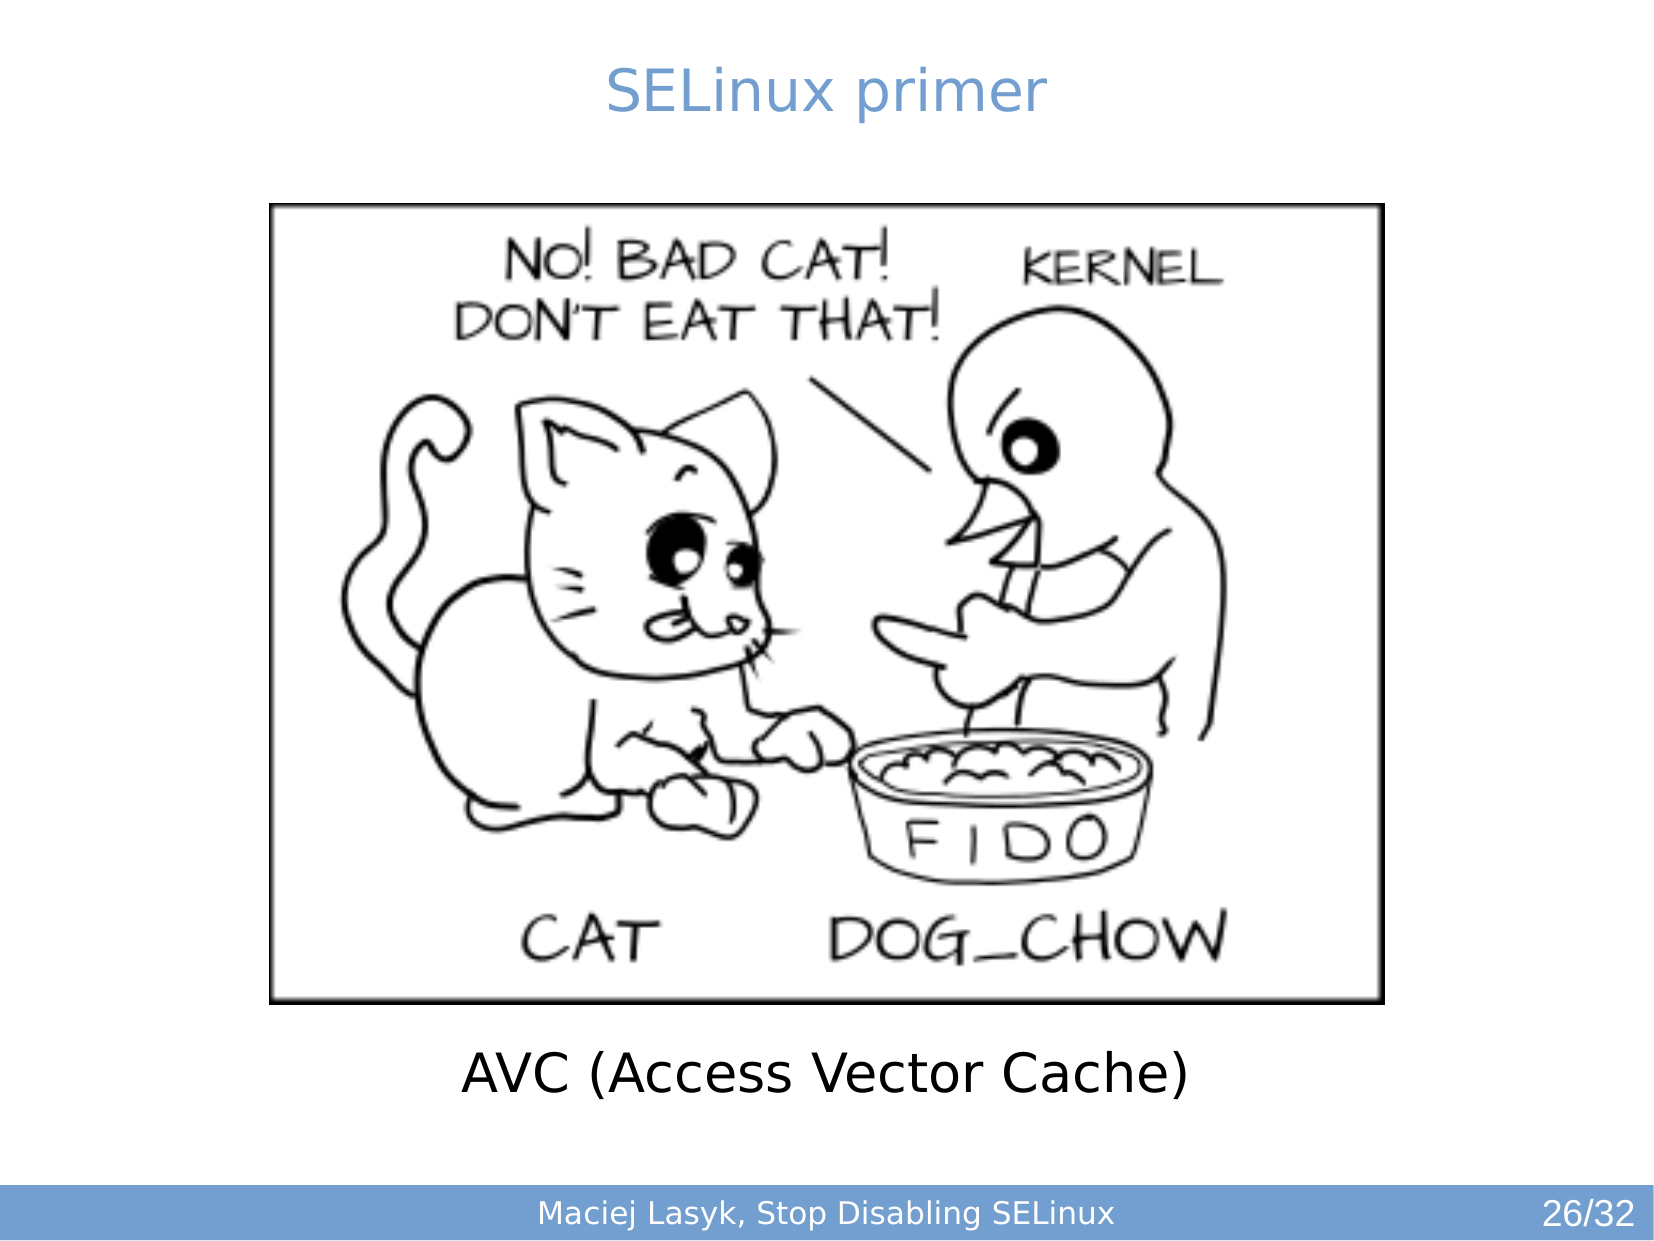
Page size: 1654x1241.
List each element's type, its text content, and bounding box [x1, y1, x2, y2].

text_box Maciej Lasyk, Stop Disabling SELinux [522, 1188, 1132, 1240]
picture [269, 203, 1385, 1006]
text_box SELinux primer [590, 50, 1064, 133]
text_box [0, 1185, 1516, 1241]
text_box AVC (Access Vector Cache) [446, 1035, 1207, 1113]
text_box 26/32 [1516, 1185, 1651, 1241]
